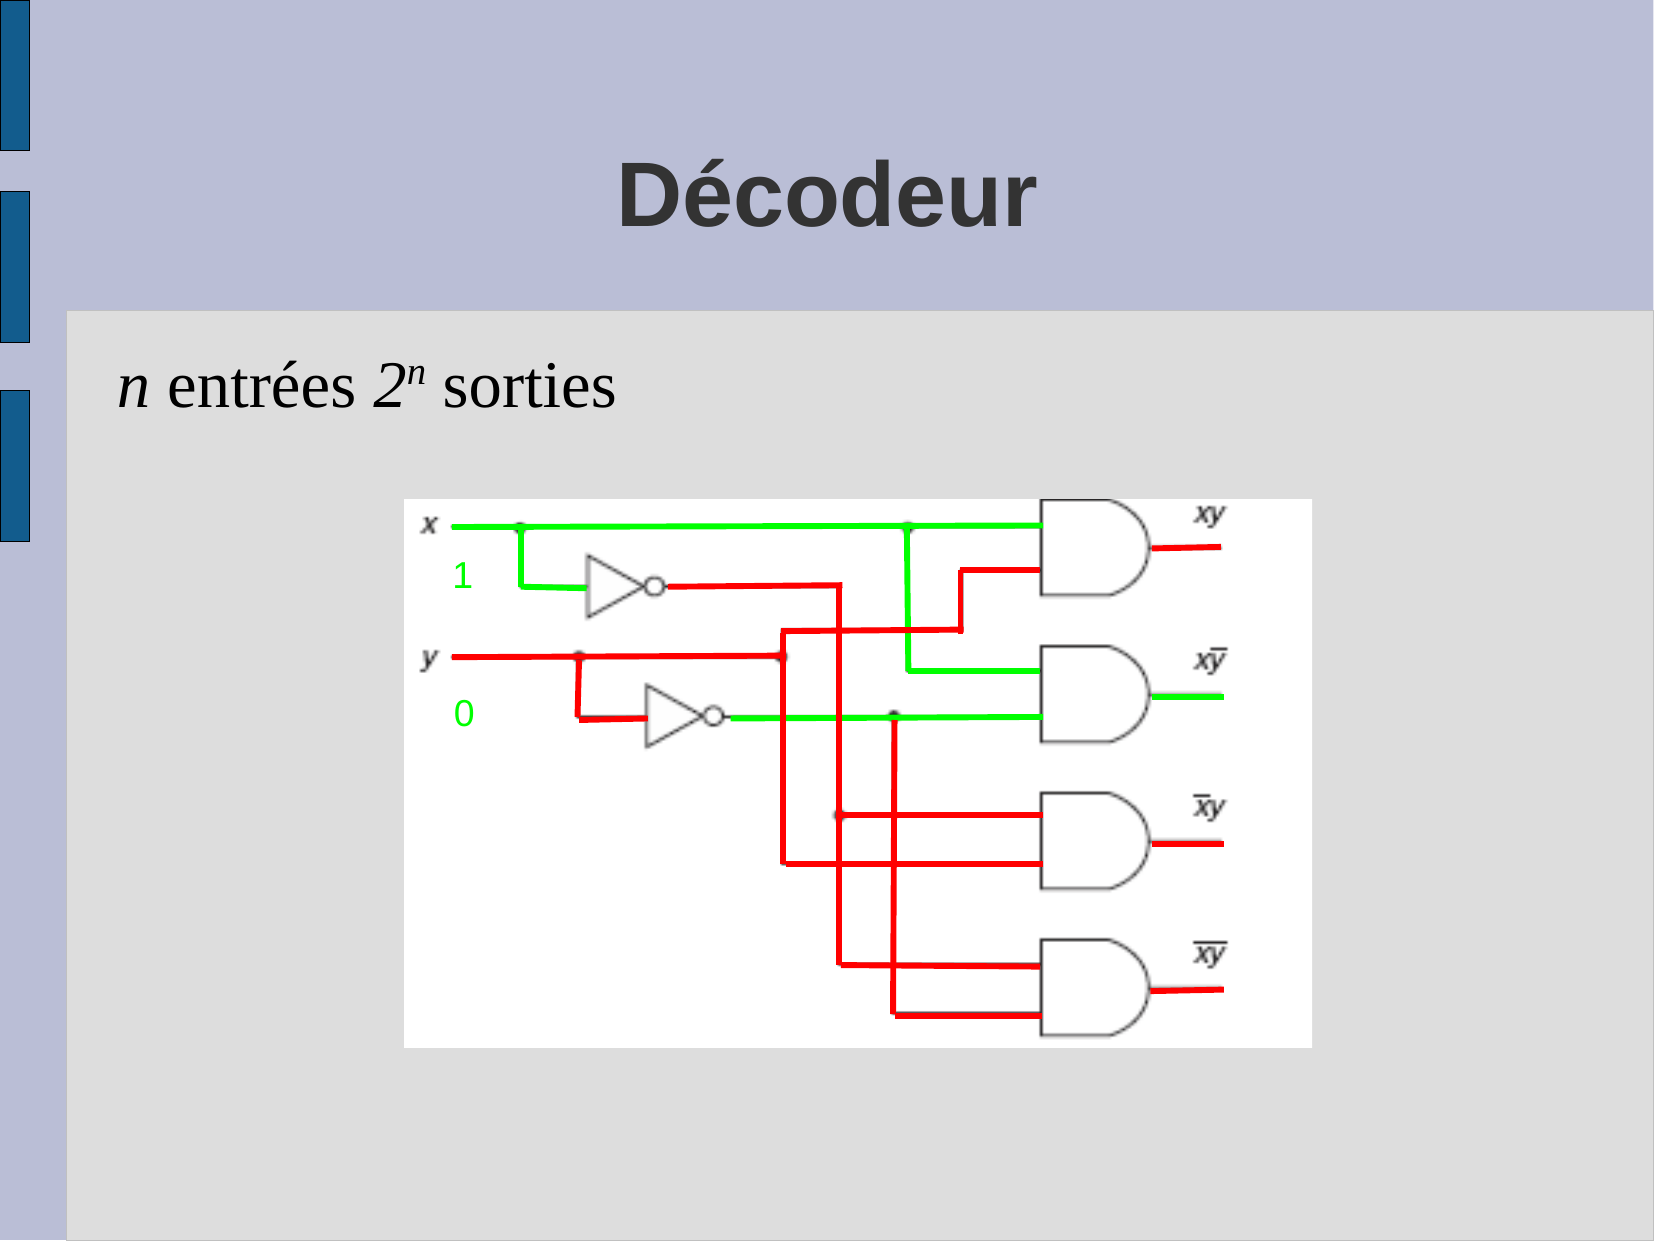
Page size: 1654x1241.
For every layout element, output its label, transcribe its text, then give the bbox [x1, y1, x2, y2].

picture [404, 499, 1313, 1048]
text_box 1 [434, 543, 491, 607]
subtitle n entrées 2n sorties [116, 347, 1529, 1115]
text_box 0 [436, 681, 493, 745]
title Décodeur [121, 91, 1534, 299]
